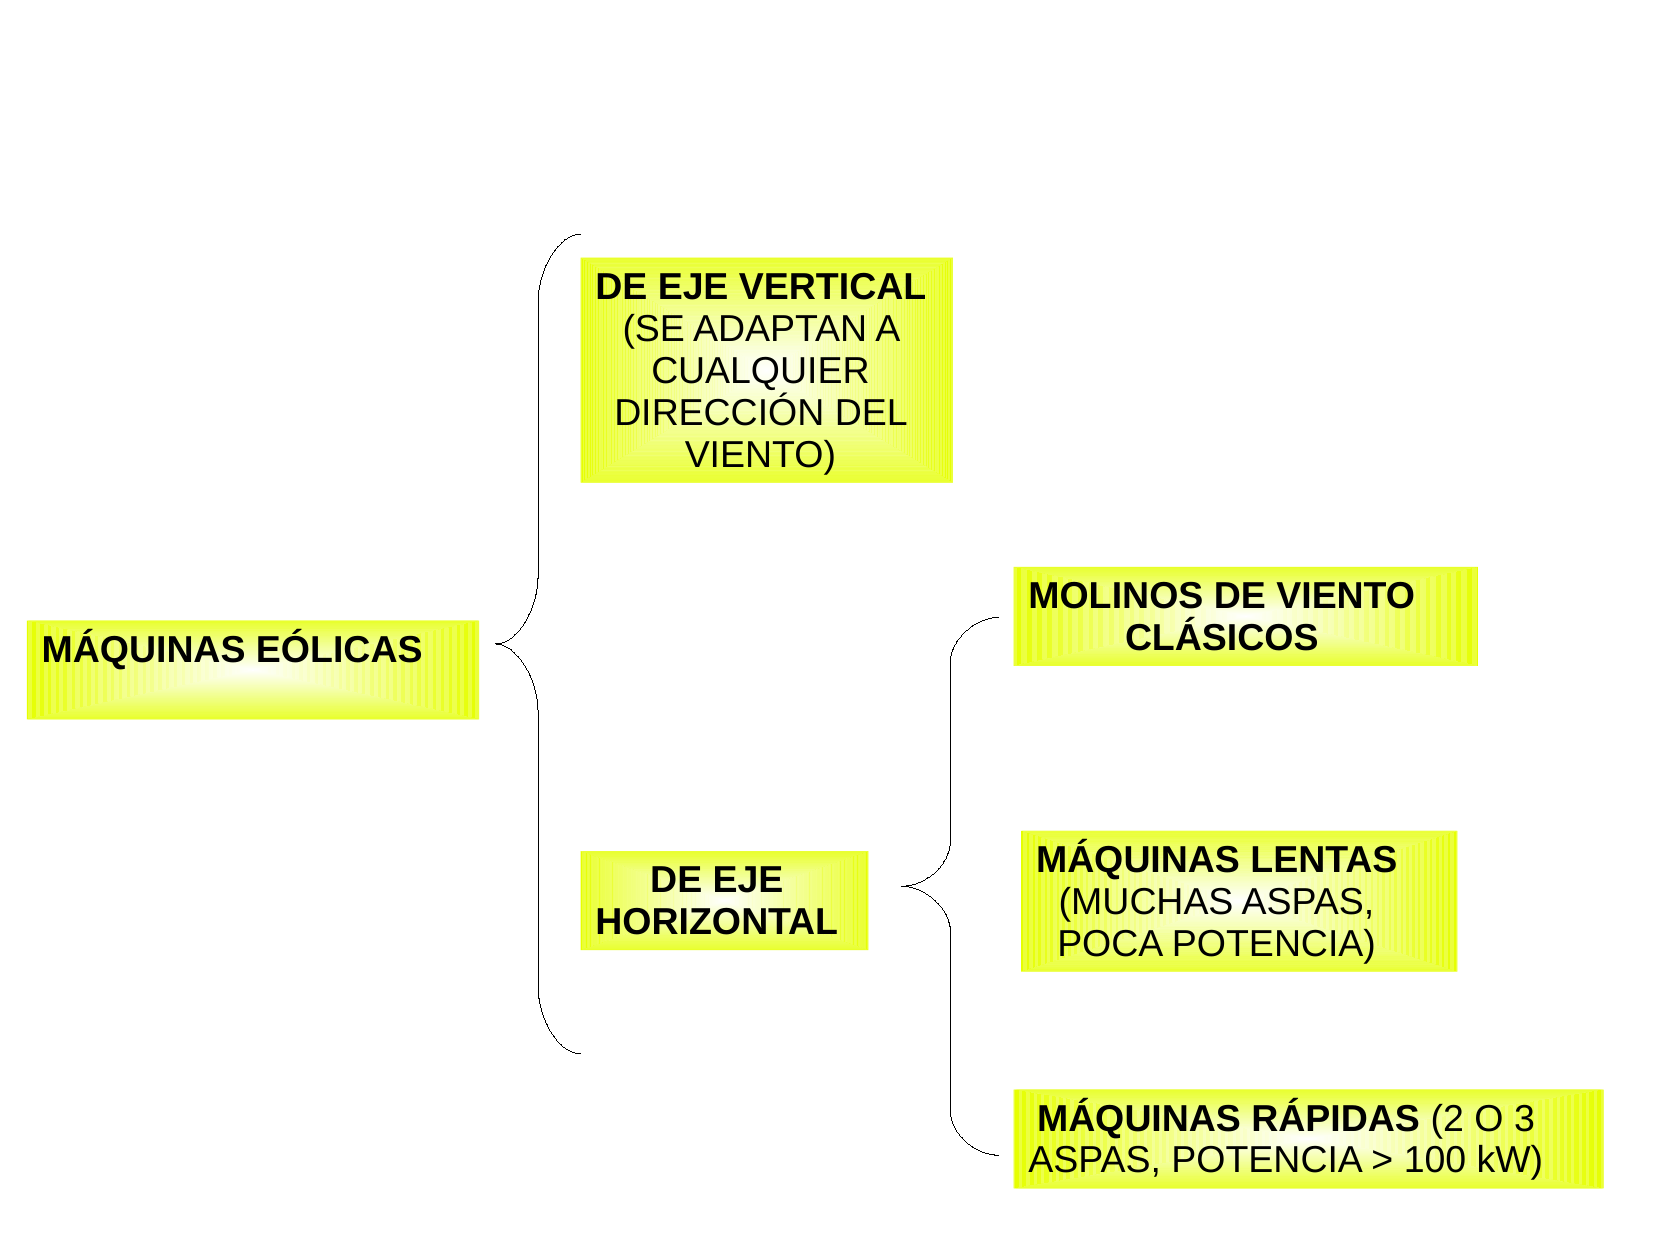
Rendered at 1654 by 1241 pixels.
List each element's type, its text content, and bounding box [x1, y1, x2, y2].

text_box MÁQUINAS EÓLICAS [26, 620, 480, 720]
text_box MÁQUINAS LENTAS (MUCHAS ASPAS, POCA POTENCIA) [1021, 830, 1458, 972]
text_box DE EJE HORIZONTAL [580, 851, 869, 951]
text_box MOLINOS DE VIENTO CLÁSICOS [1013, 566, 1478, 666]
text_box DE EJE VERTICAL (SE ADAPTAN A CUALQUIER DIRECCIÓN DEL VIENTO) [580, 257, 953, 483]
text_box MÁQUINAS RÁPIDAS (2 O 3 ASPAS, POTENCIA > 100 kW) [1013, 1089, 1604, 1189]
